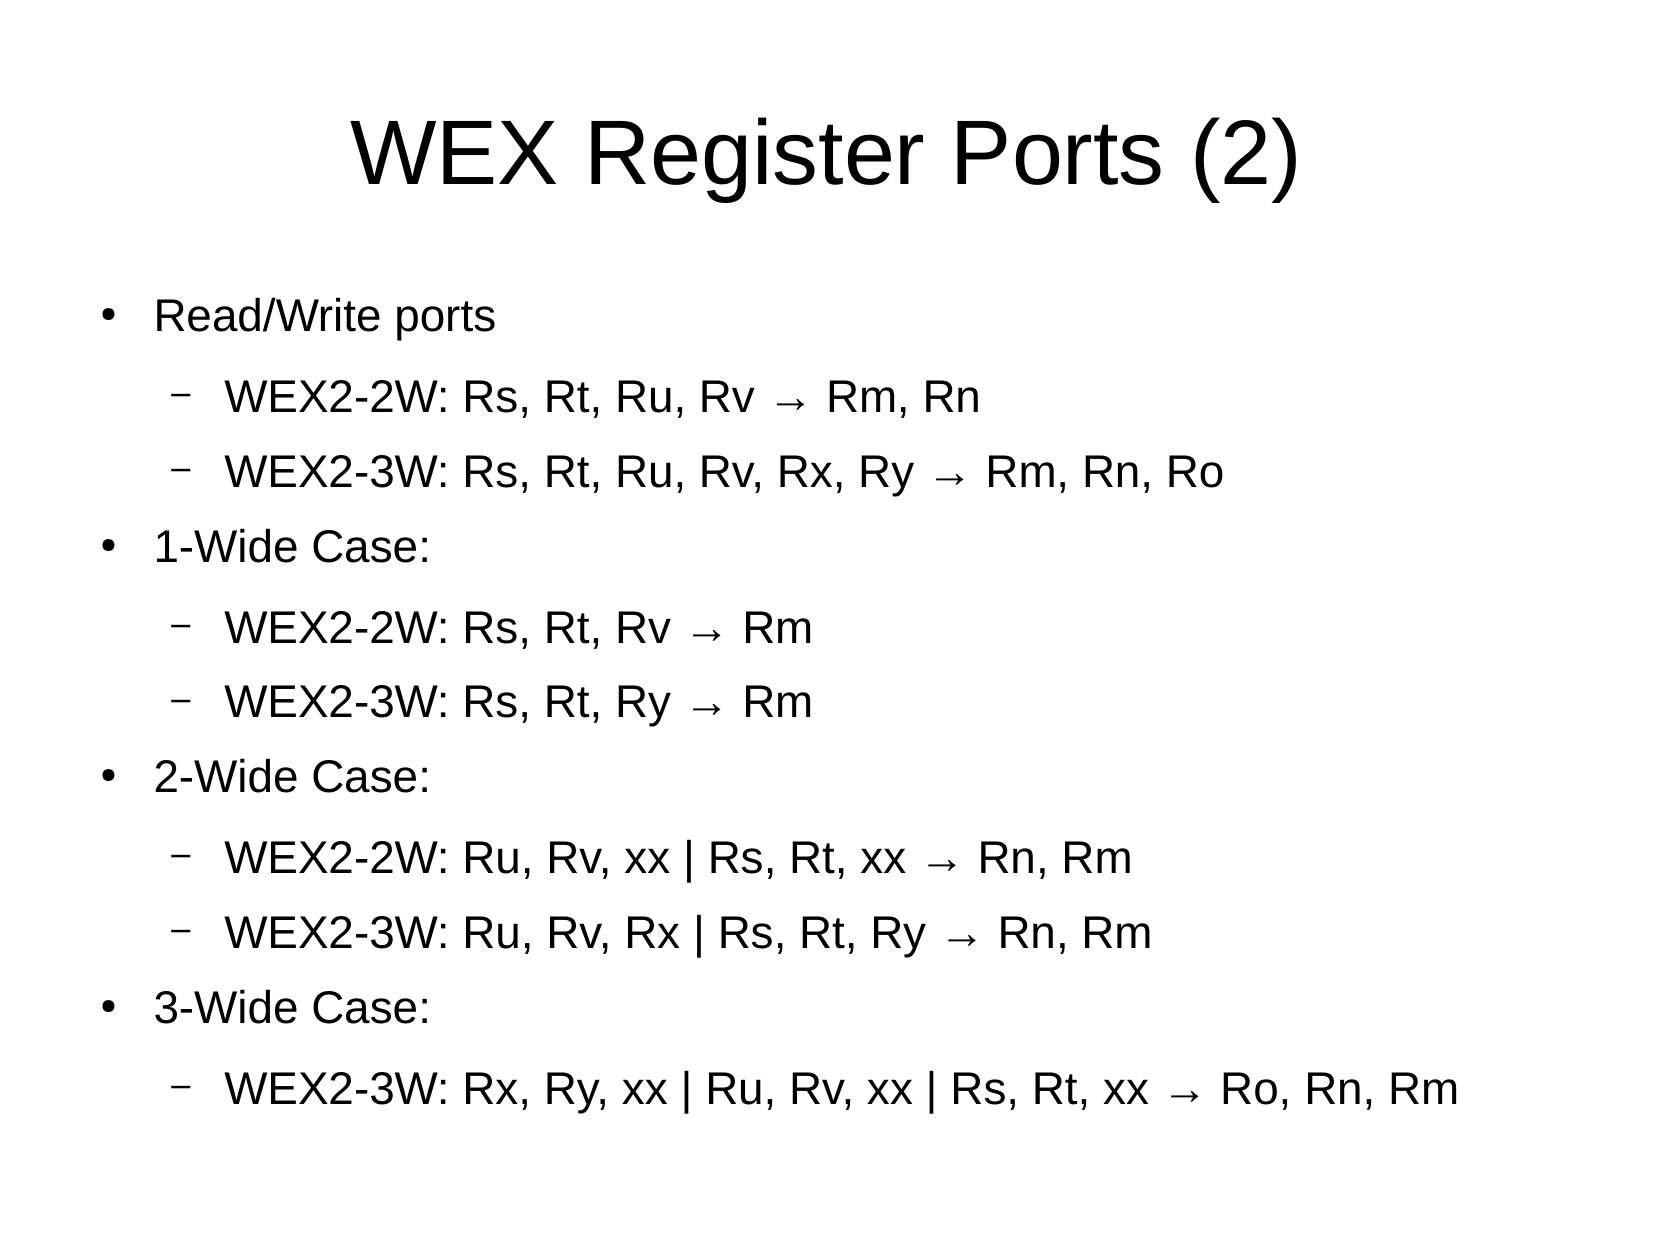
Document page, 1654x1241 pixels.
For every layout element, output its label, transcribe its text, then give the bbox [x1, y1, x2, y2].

title WEX Register Ports (2) [82, 49, 1571, 257]
list Read/Write ports WEX2-2W: Rs, Rt, Ru, Rv → Rm, Rn WEX2-3W: Rs, Rt, Ru, Rv, Rx, Ry → Rm, Rn, Ro 1-Wide Case: WEX2-2W: Rs, Rt, Rv → Rm WEX2-3W: Rs, Rt, Ry → Rm 2-Wide Case: WEX2-2W: Ru, Rv, xx | Rs, Rt, xx → Rn, Rm WEX2-3W: Ru, Rv, Rx | Rs, Rt, Ry → Rn, Rm 3-Wide Case: WEX2-3W: Rx, Ry, xx | Ru, Rv, xx | Rs, Rt, xx → Ro, Rn, Rm [82, 290, 1571, 1112]
